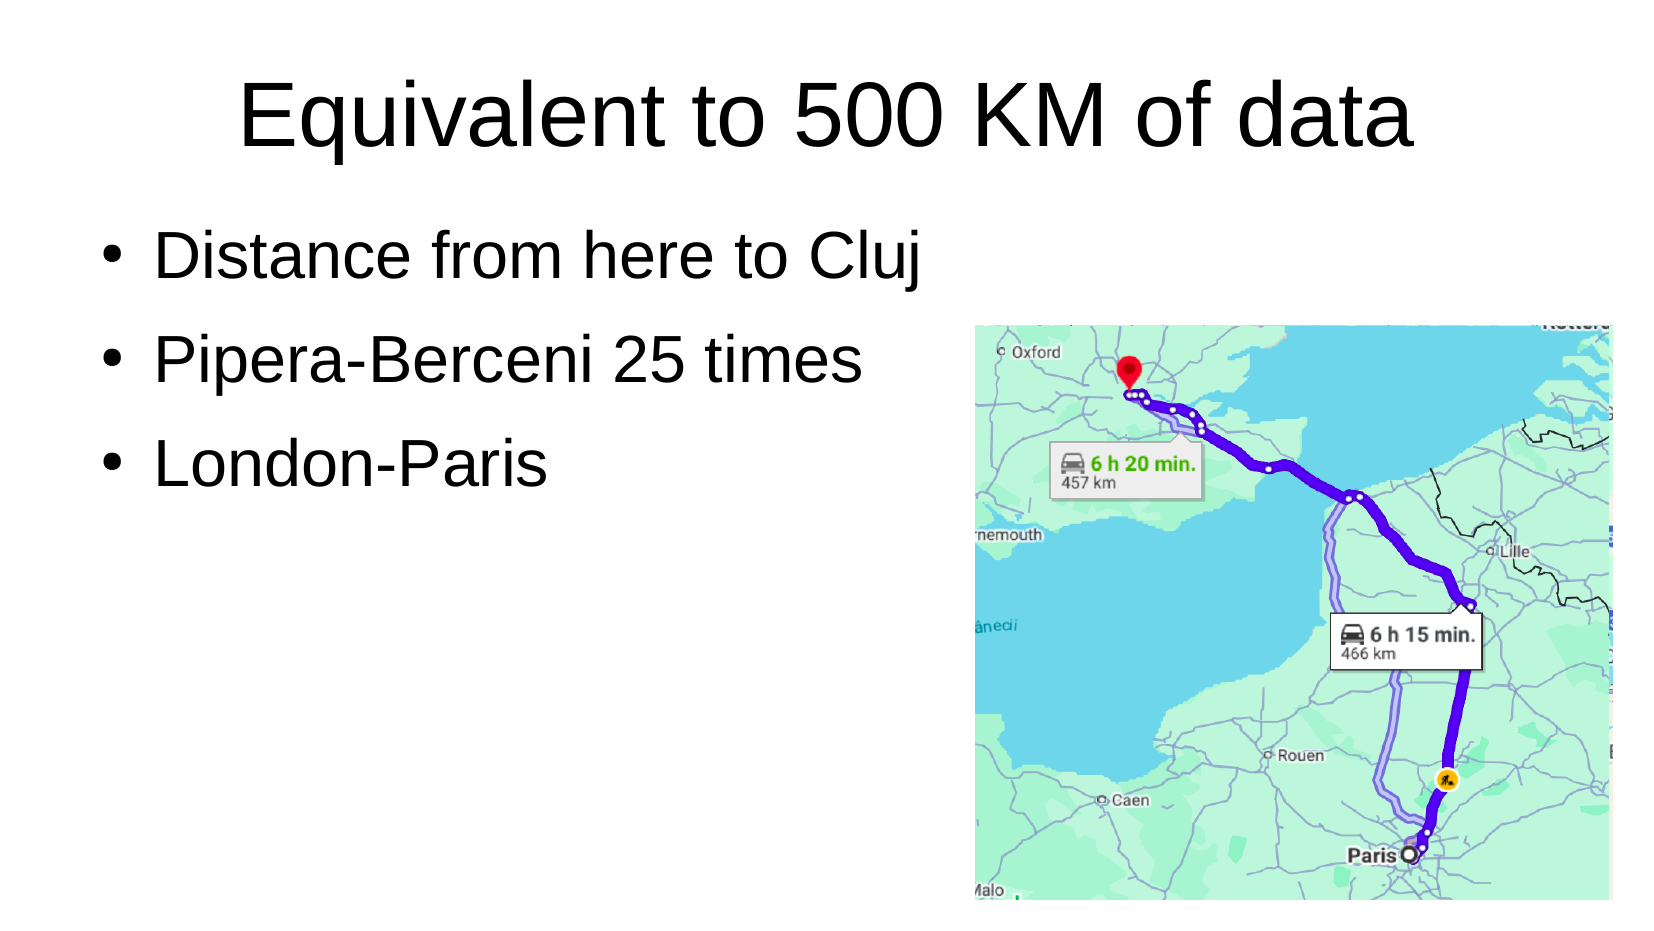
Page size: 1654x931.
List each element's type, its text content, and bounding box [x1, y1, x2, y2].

list Distance from here to Cluj Pipera-Berceni 25 times London-Paris [82, 217, 1571, 758]
picture [975, 325, 1613, 901]
title Equivalent to 500 KM of data [82, 37, 1571, 193]
